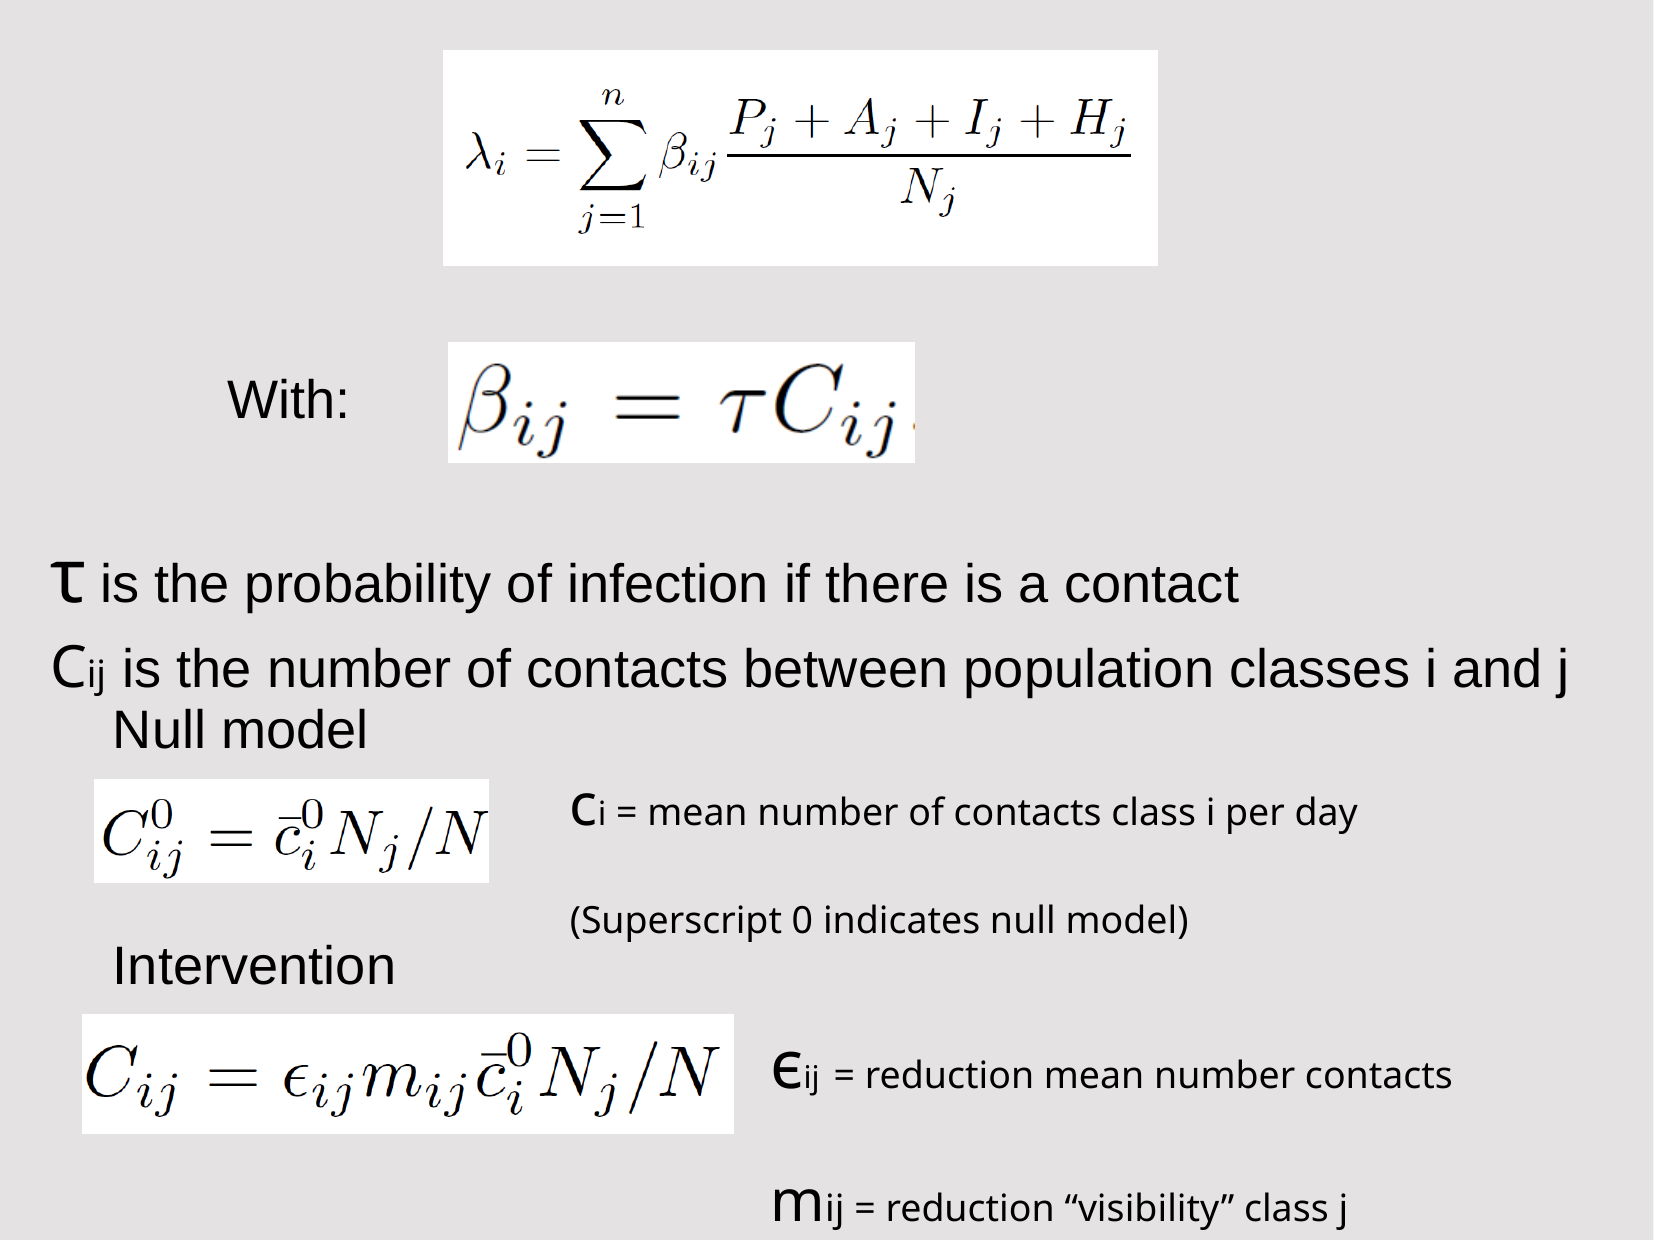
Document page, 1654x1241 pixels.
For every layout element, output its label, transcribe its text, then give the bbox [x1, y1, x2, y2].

text_box τ is the probability of infection if there is a contact Cij is the number of contacts between population classes i and j [35, 515, 1619, 731]
picture [443, 50, 1158, 266]
text_box ci = mean number of contacts class i per day (Superscript 0 indicates null model) [555, 755, 1536, 904]
picture [94, 779, 489, 883]
text_box Intervention [98, 928, 426, 1125]
text_box Null model [98, 692, 402, 768]
text_box єij = reduction mean number contacts mij = reduction “visibility” class j [755, 1009, 1654, 1196]
text_box With: [212, 361, 366, 438]
picture [82, 1014, 734, 1134]
picture [448, 342, 915, 463]
